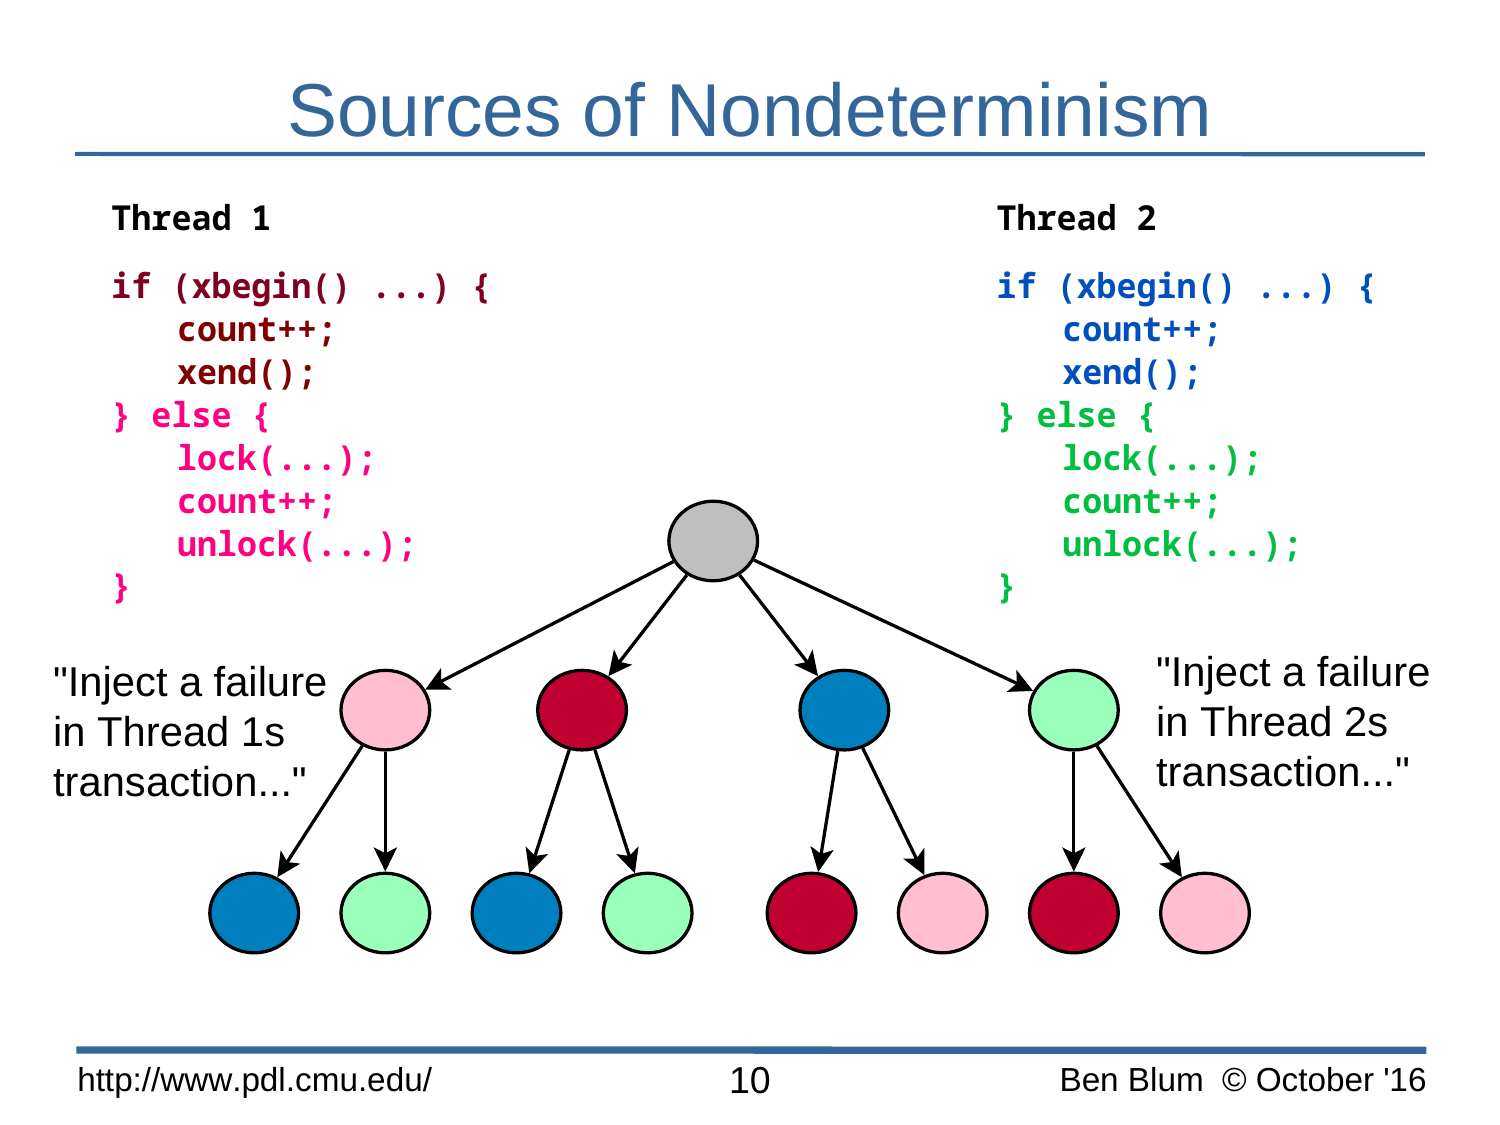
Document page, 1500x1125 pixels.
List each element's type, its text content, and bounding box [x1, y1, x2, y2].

text_box [187, 1051, 218, 1125]
text_box "Inject a failure in Thread 2s transaction..." [1141, 637, 1446, 803]
title Sources of Nondeterminism [112, 50, 1388, 163]
picture [75, 187, 1426, 1051]
text_box "Inject a failure in Thread 1s transaction..." [38, 647, 343, 813]
